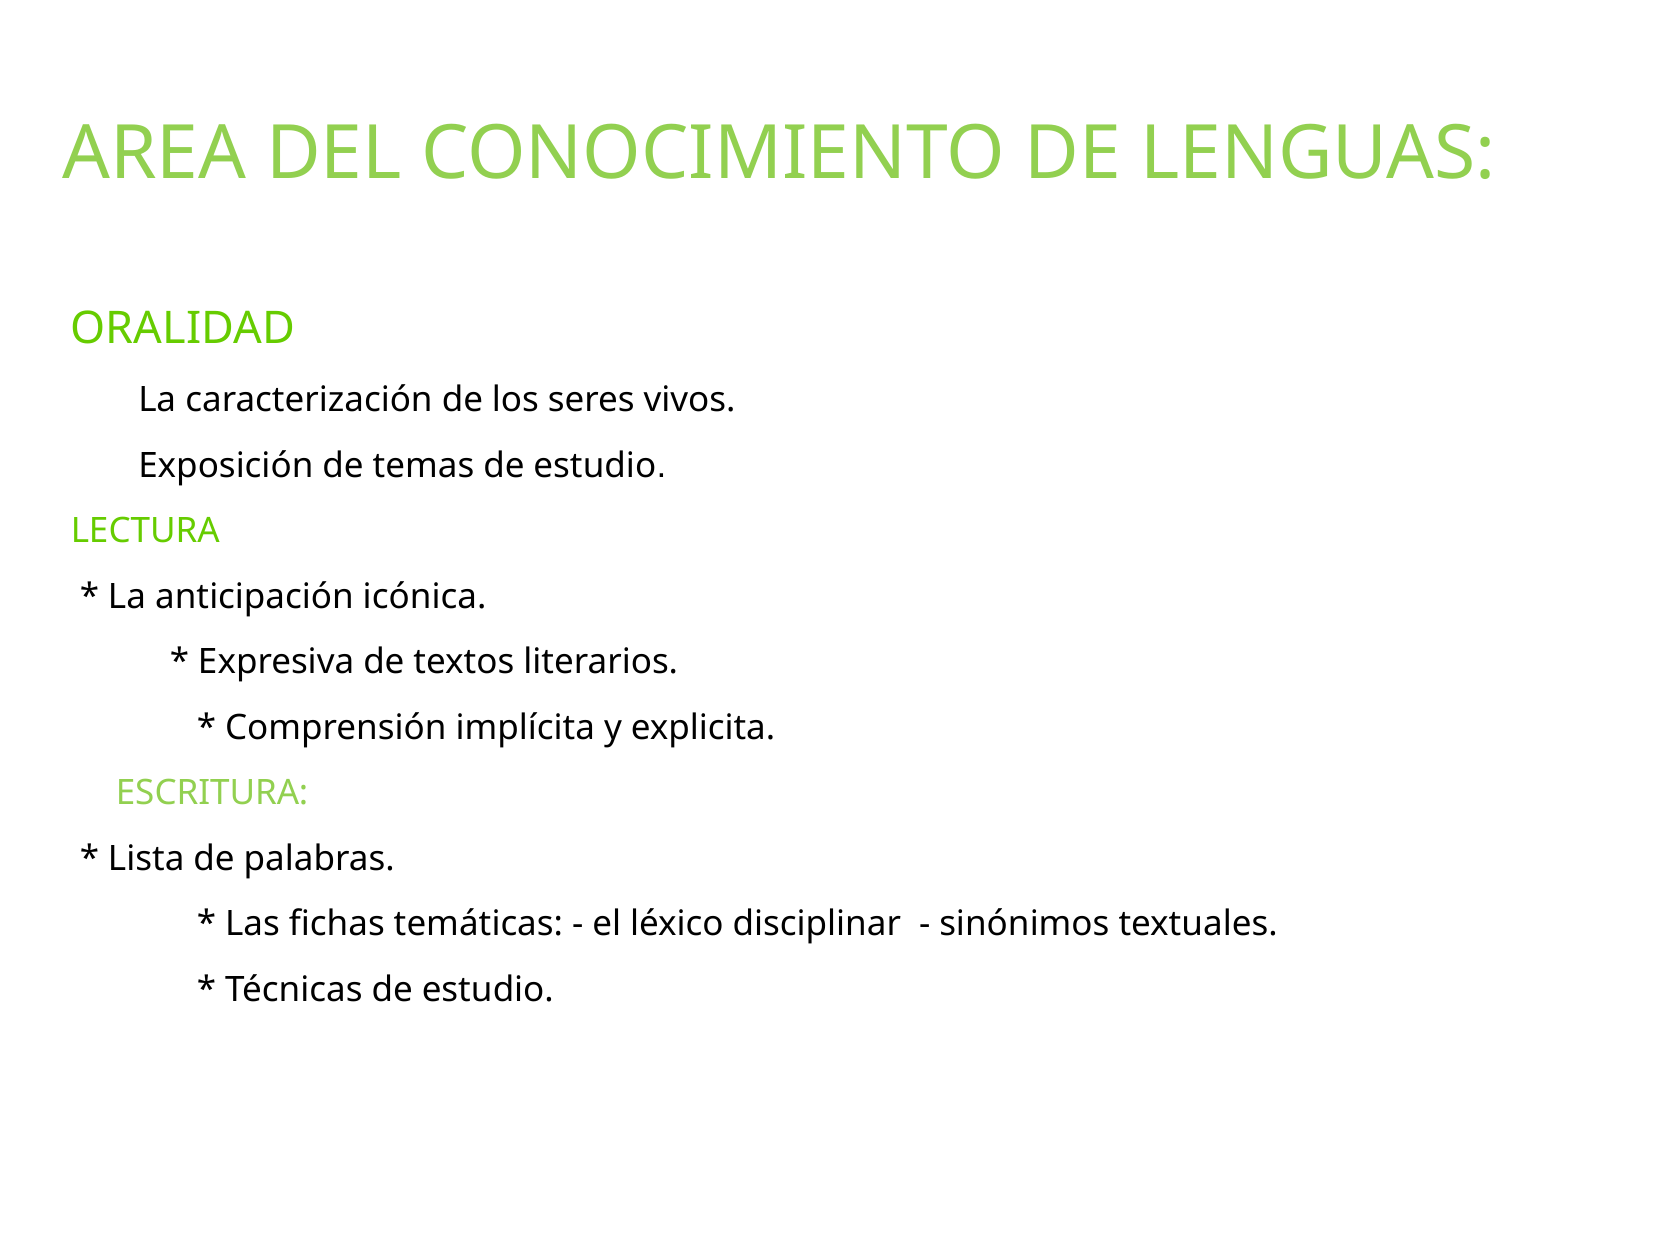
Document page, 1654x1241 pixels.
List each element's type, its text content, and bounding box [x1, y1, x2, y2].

list ORALIDAD La caracterización de los seres vivos. Exposición de temas de estudio. LECTURA * La anticipación icónica. * Expresiva de textos literarios. * Comprensión implícita y explicita. ESCRITURA: * Lista de palabras. * Las fichas temáticas: - el léxico disciplinar - sinónimos textuales. * Técnicas de estudio. [70, 295, 1559, 1015]
title AREA DEL CONOCIMIENTO DE LENGUAS: [35, 45, 1524, 255]
